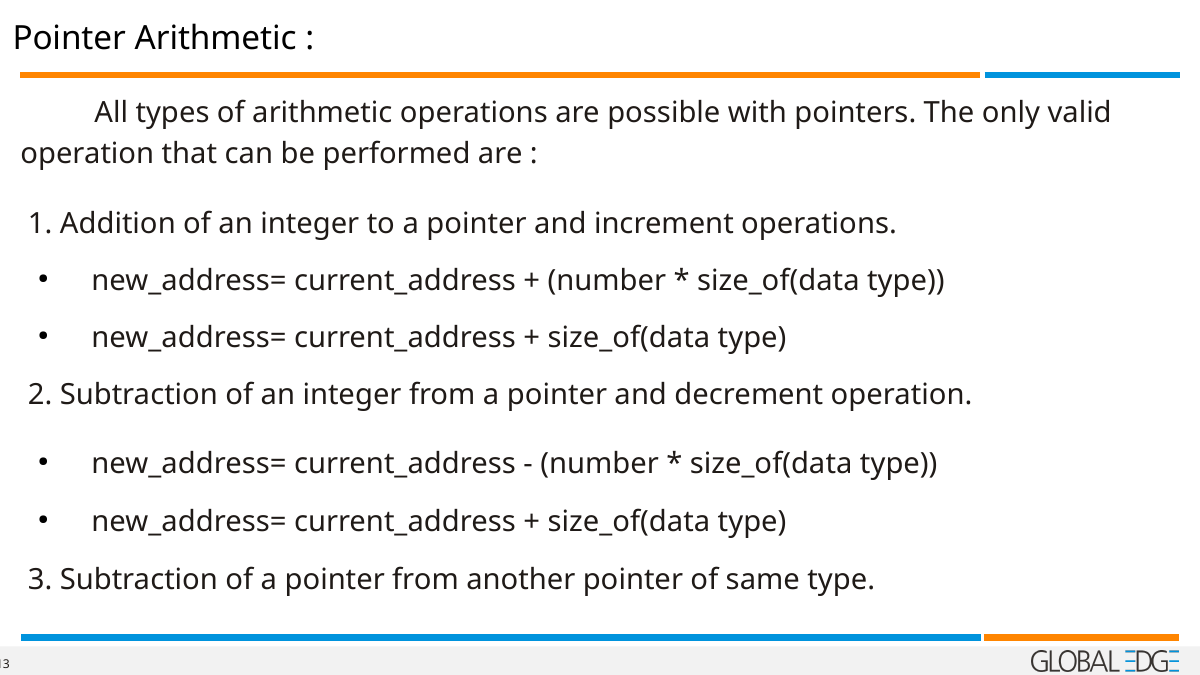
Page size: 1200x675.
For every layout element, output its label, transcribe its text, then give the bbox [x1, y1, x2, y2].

title Pointer Arithmetic : [12, 9, 1088, 63]
list All types of arithmetic operations are possible with pointers. The only valid operation that can be performed are : 1. Addition of an integer to a pointer and increment operations. new_address= current_address + (number * size_of(data type)) new_address= current_address + size_of(data type) 2. Subtraction of an integer from a pointer and decrement operation. new_address= current_address - (number * size_of(data type)) new_address= current_address + size_of(data type) 3. Subtraction of a pointer from another pointer of same type. [20, 87, 1179, 628]
picture [1031, 650, 1179, 672]
